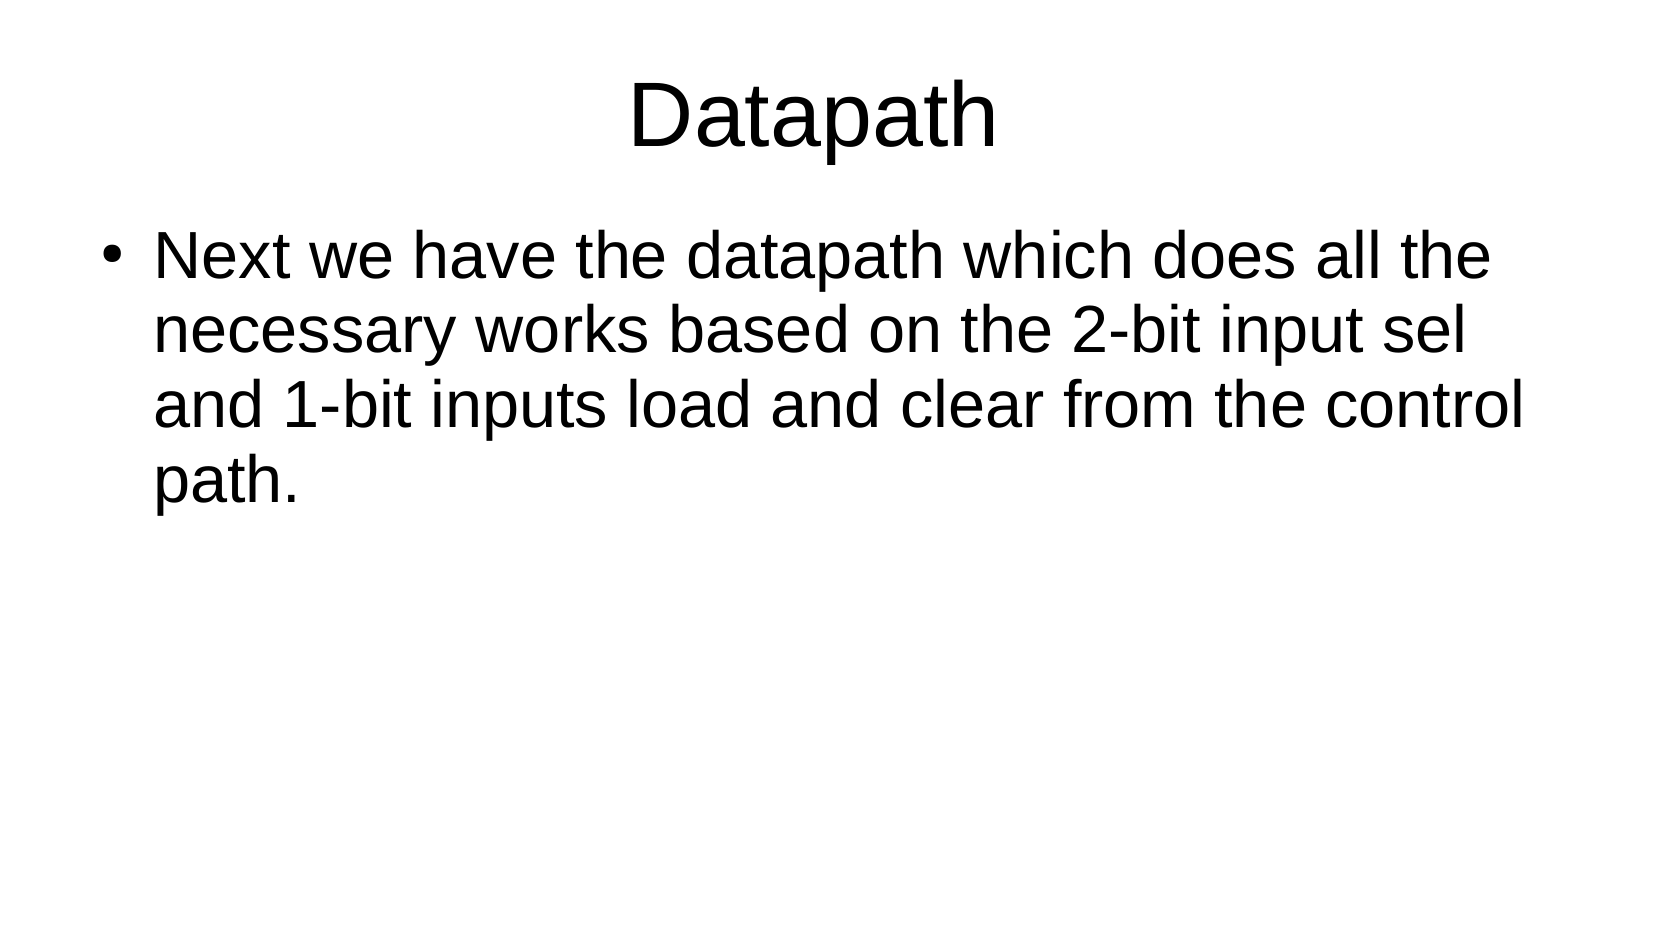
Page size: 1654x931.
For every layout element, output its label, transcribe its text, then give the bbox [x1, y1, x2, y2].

title Datapath [82, 37, 1571, 193]
list Next we have the datapath which does all the necessary works based on the 2-bit input sel and 1-bit inputs load and clear from the control path. [82, 217, 1571, 758]
